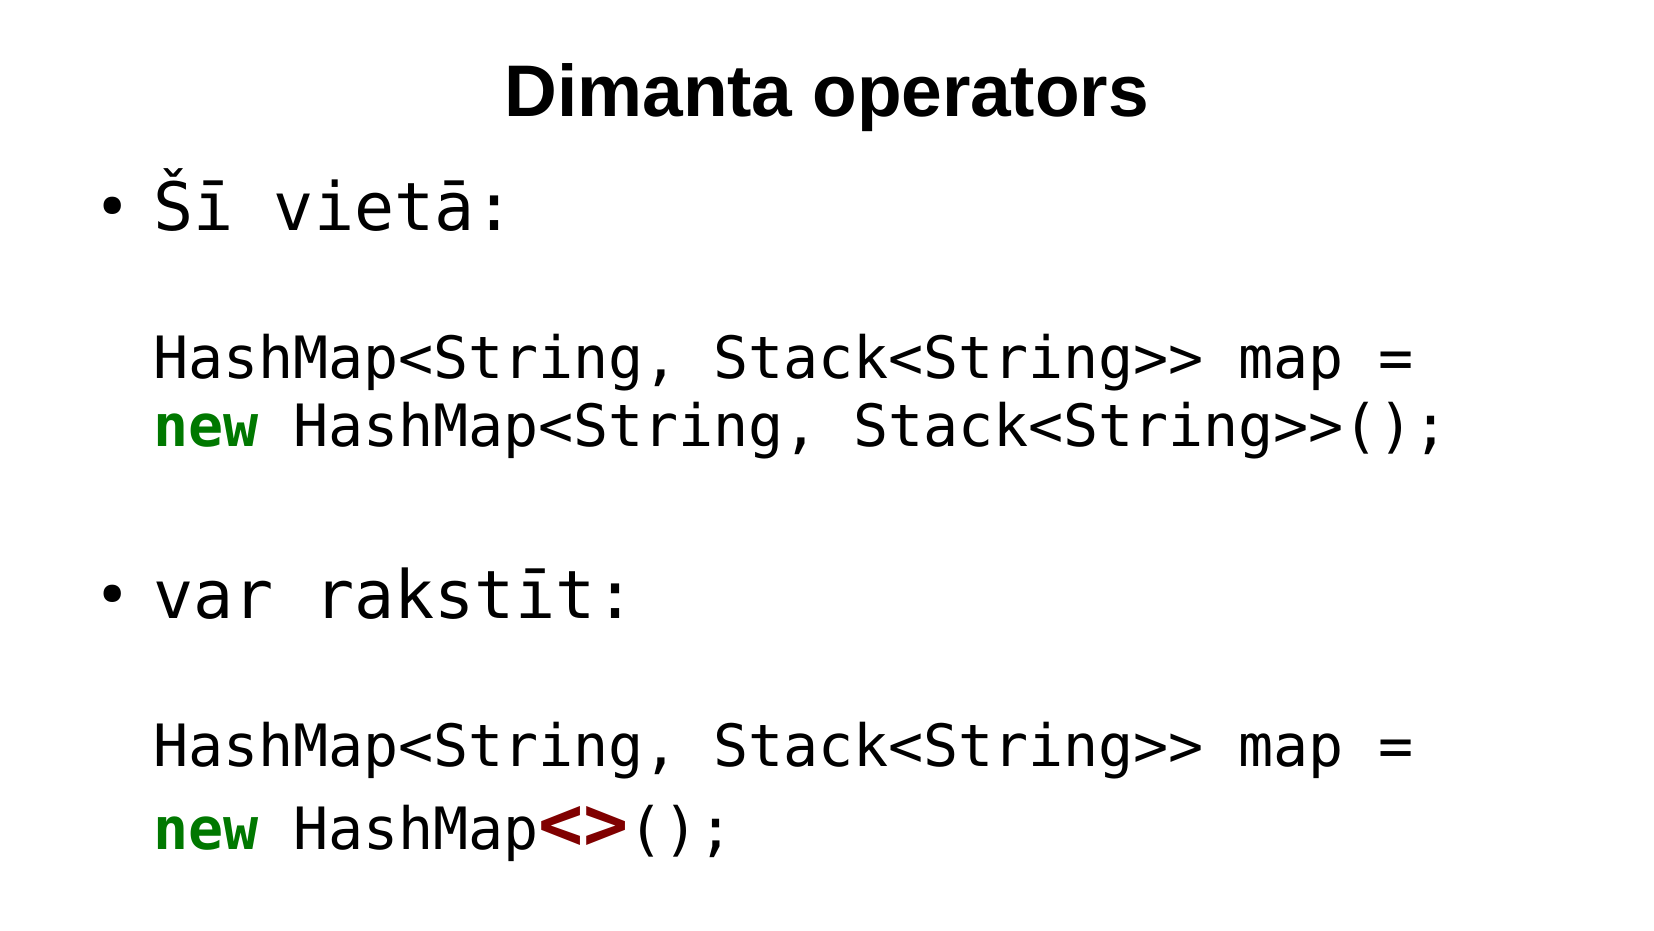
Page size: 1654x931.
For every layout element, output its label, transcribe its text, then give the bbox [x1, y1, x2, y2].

list Šī vietā: HashMap<String, Stack<String>> map = new HashMap<String, Stack<String>>(); var rakstīt: HashMap<String, Stack<String>> map = new HashMap<>(); [82, 168, 1538, 889]
title Dimanta operators [82, 50, 1571, 133]
